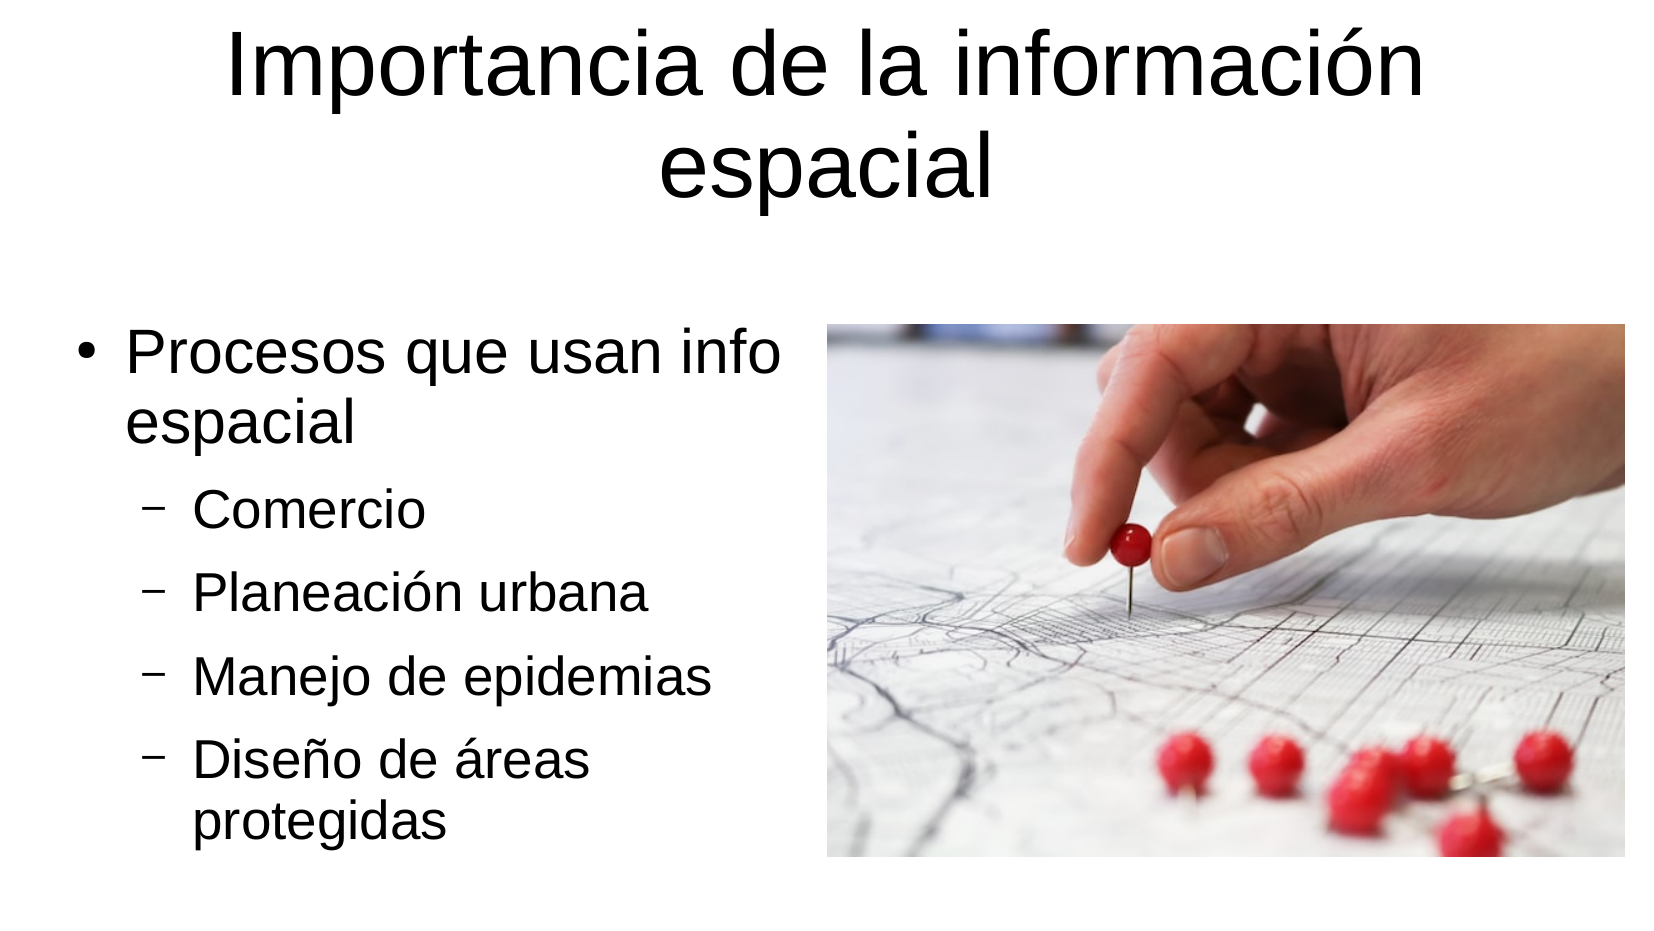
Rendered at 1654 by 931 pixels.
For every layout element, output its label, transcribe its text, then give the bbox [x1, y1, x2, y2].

list Procesos que usan info espacial Comercio Planeación urbana Manejo de epidemias Diseño de áreas protegidas [59, 316, 786, 857]
picture [827, 324, 1625, 857]
title Importancia de la información espacial [82, 12, 1571, 218]
